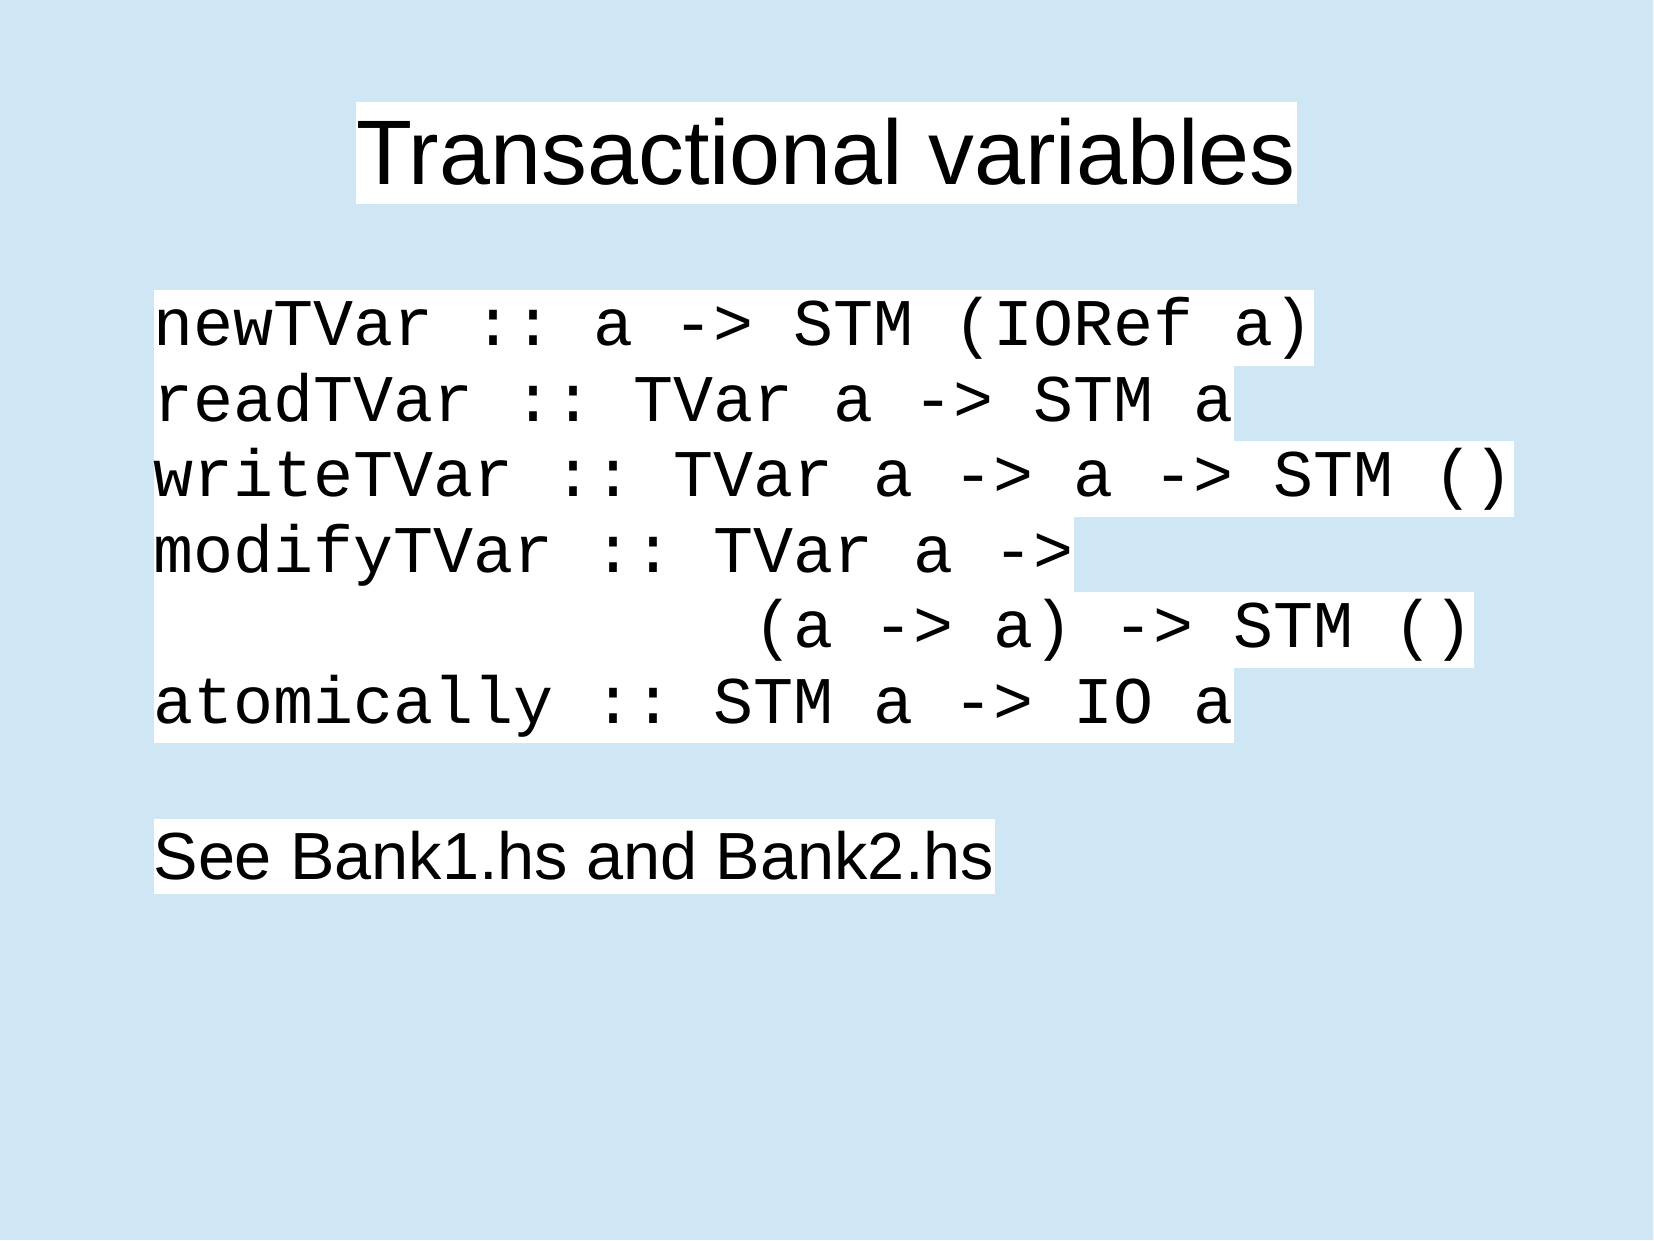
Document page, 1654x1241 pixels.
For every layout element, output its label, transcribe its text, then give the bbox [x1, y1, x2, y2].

title Transactional variables [82, 49, 1571, 257]
list newTVar :: a -> STM (IORef a) readTVar :: TVar a -> STM a writeTVar :: TVar a -> a -> STM () modifyTVar :: TVar a -> (a -> a) -> STM () atomically :: STM a -> IO a See Bank1.hs and Bank2.hs [82, 290, 1571, 1010]
